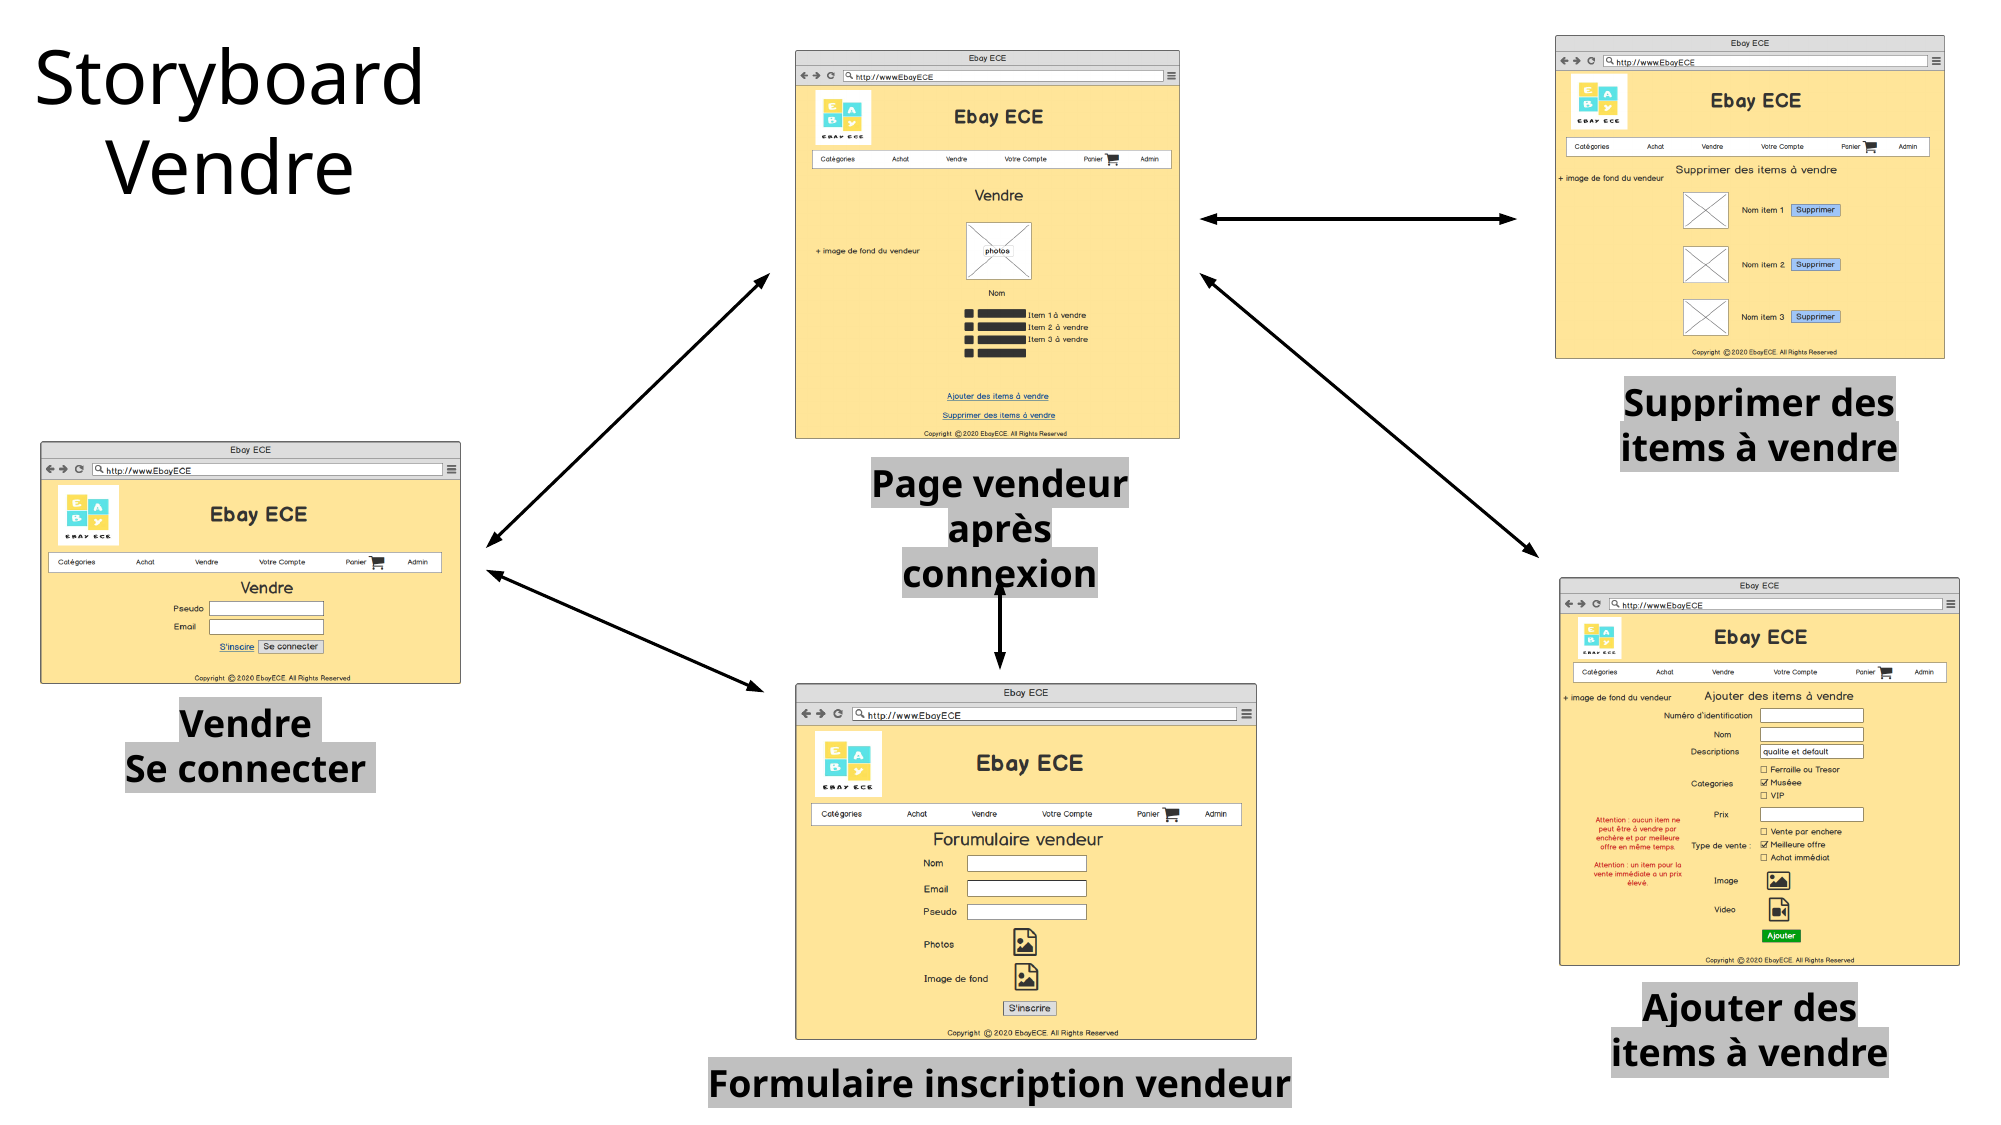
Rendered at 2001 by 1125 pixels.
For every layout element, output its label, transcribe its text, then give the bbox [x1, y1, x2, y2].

picture [1559, 577, 1960, 966]
picture [795, 683, 1257, 1040]
text_box Page vendeur après connexion [830, 452, 1170, 559]
text_box Storyboard Vendre [0, 22, 461, 220]
text_box Formulaire inscription vendeur [687, 1052, 1313, 1113]
picture [1555, 35, 1945, 359]
picture [795, 50, 1180, 439]
text_box Vendre Se connecter [81, 692, 420, 799]
picture [40, 441, 461, 684]
text_box Ajouter des items à vendre [1580, 976, 1920, 1083]
text_box Supprimer des items à vendre [1590, 371, 1929, 478]
